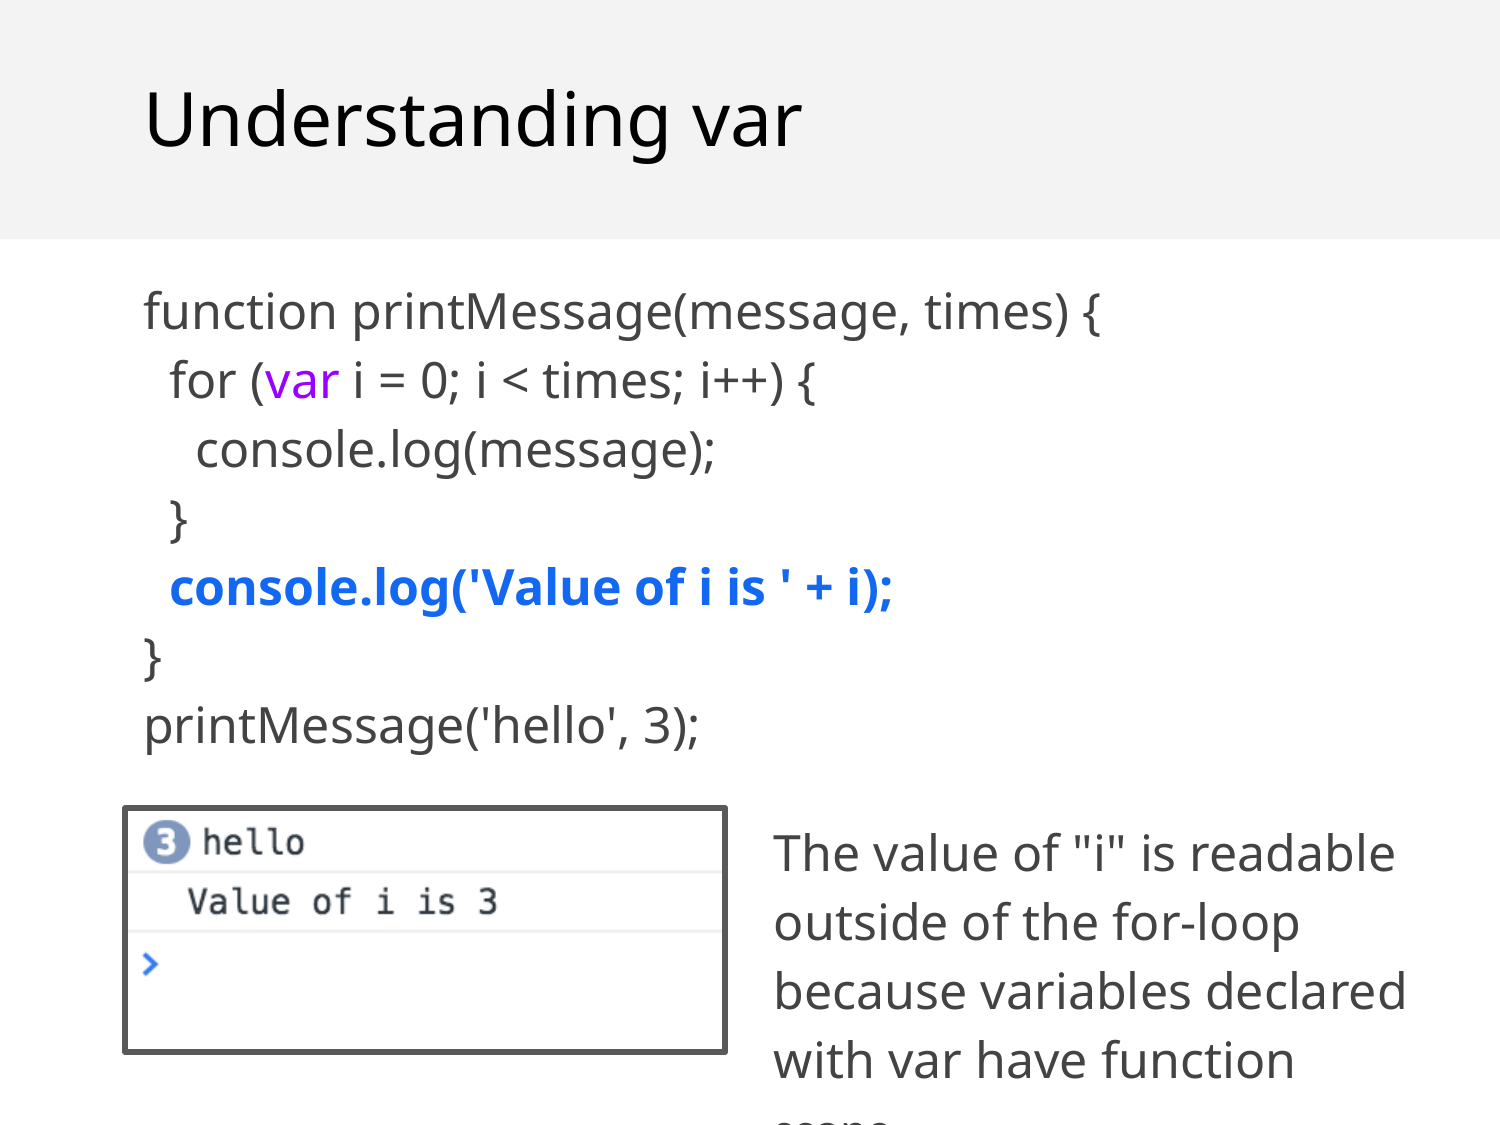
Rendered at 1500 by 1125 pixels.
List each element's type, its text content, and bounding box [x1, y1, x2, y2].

picture [128, 811, 723, 1049]
list function printMessage(message, times) { for (var i = 0; i < times; i++) { console.log(message); } console.log('Value of i is ' + i); } printMessage('hello', 3); [128, 255, 1372, 782]
list The value of "i" is readable outside of the for-loop because variables declared with var have function scope. [758, 797, 1427, 1063]
title Understanding var [128, 56, 1372, 183]
